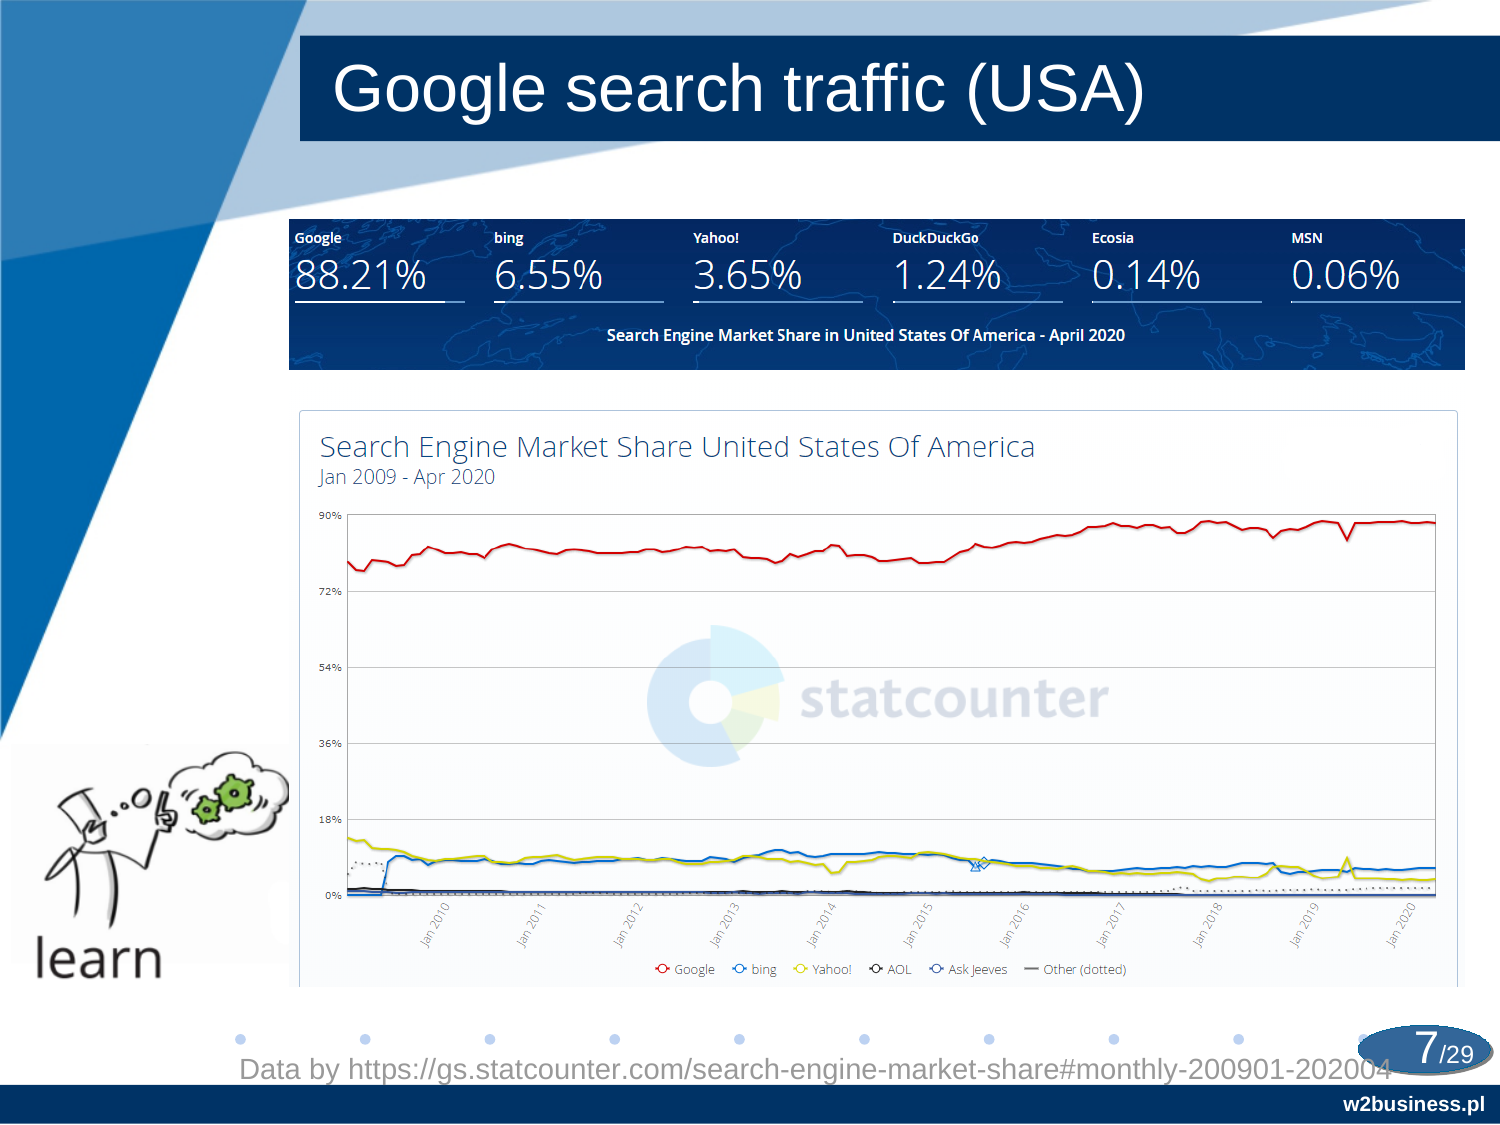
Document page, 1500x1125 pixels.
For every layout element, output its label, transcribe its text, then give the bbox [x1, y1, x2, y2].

title Google search traffic (USA) [300, 35, 1500, 142]
text_box Data by https://gs.statcounter.com/search-engine-market-share#monthly-200901-202004 [224, 1045, 1465, 1105]
picture [0, 0, 1500, 987]
